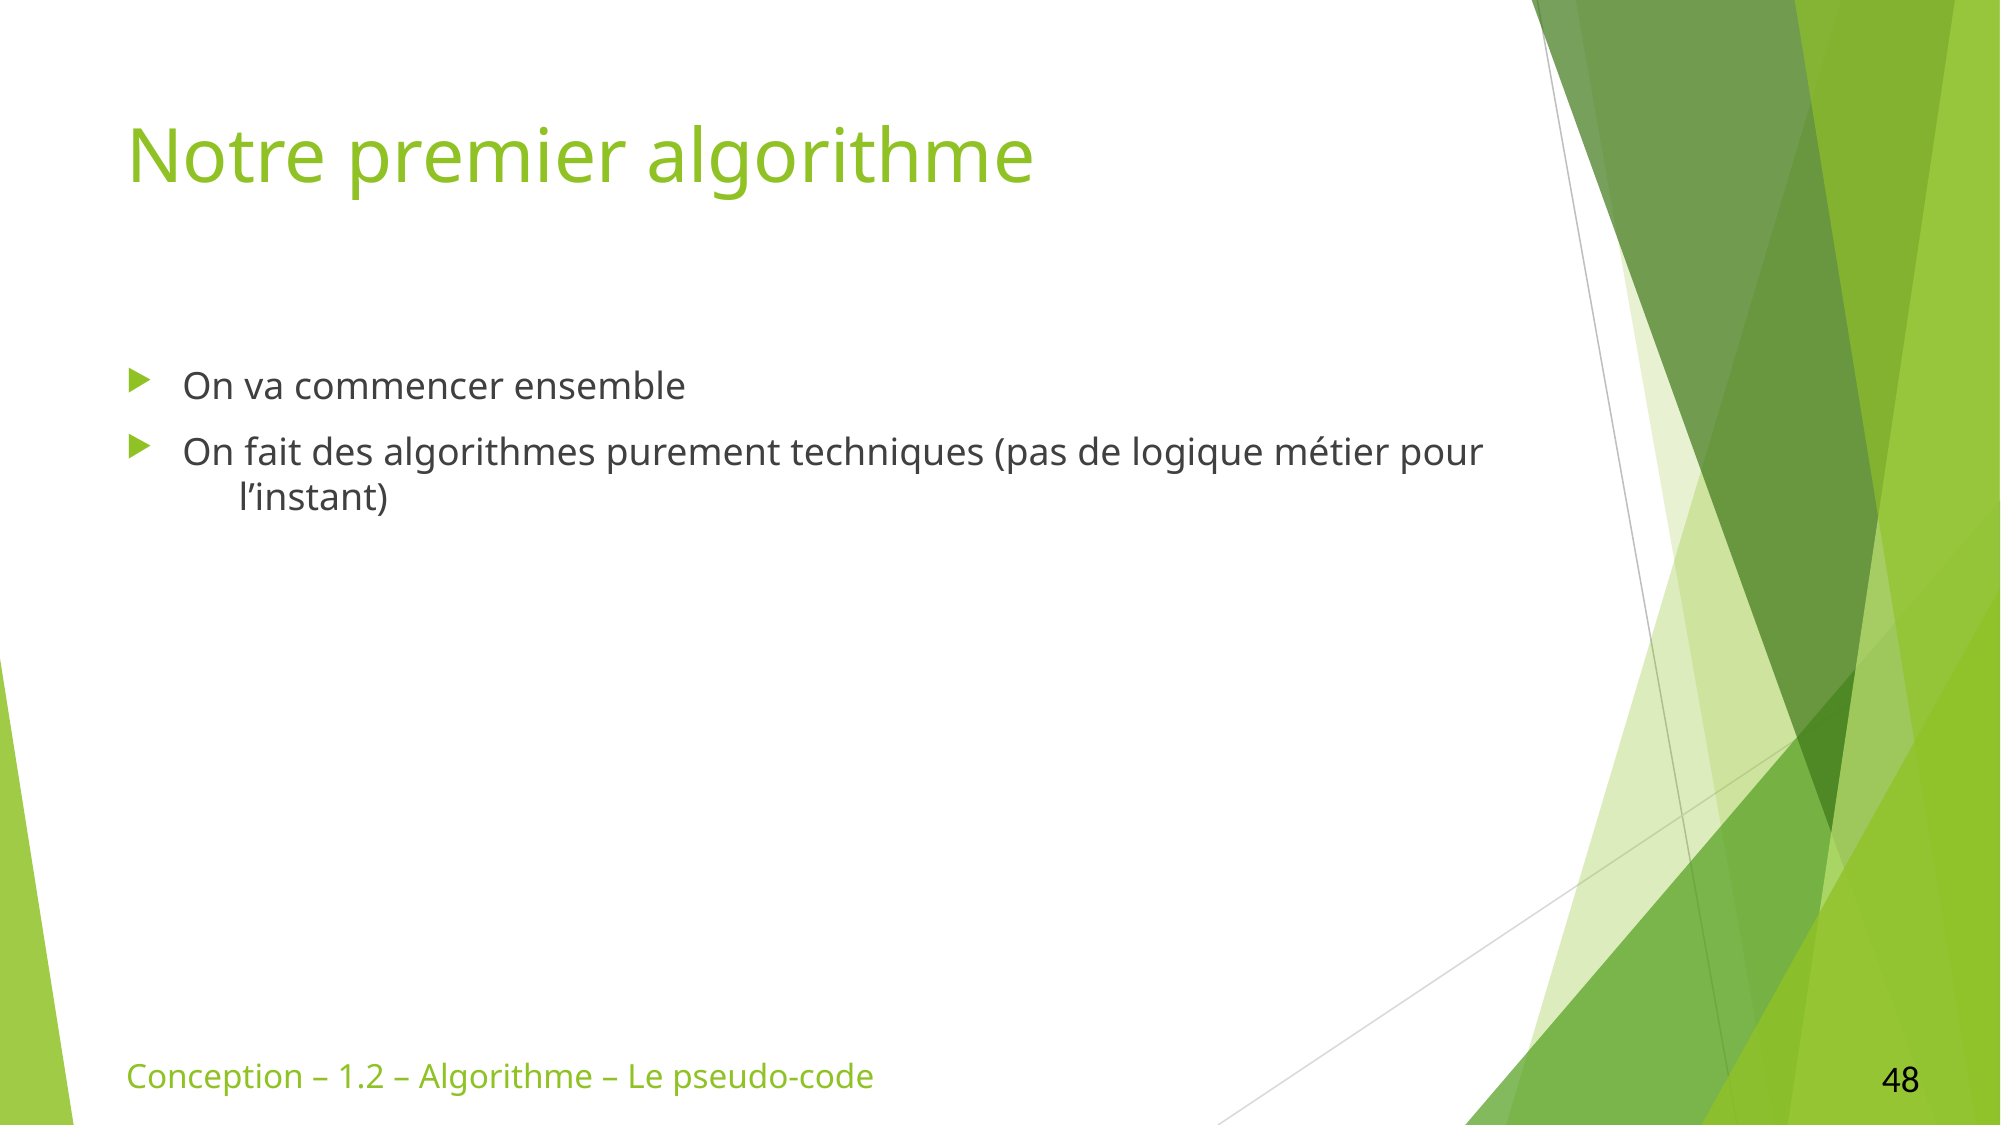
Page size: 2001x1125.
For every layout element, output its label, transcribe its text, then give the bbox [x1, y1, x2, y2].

list On va commencer ensemble On fait des algorithmes purement techniques (pas de logique métier pour l’instant) [111, 354, 1522, 992]
title Notre premier algorithme [111, 99, 1522, 317]
text_box [1866, 1047, 1979, 1108]
text_box Conception – 1.2 – Algorithme – Le pseudo-code [111, 1047, 1094, 1109]
